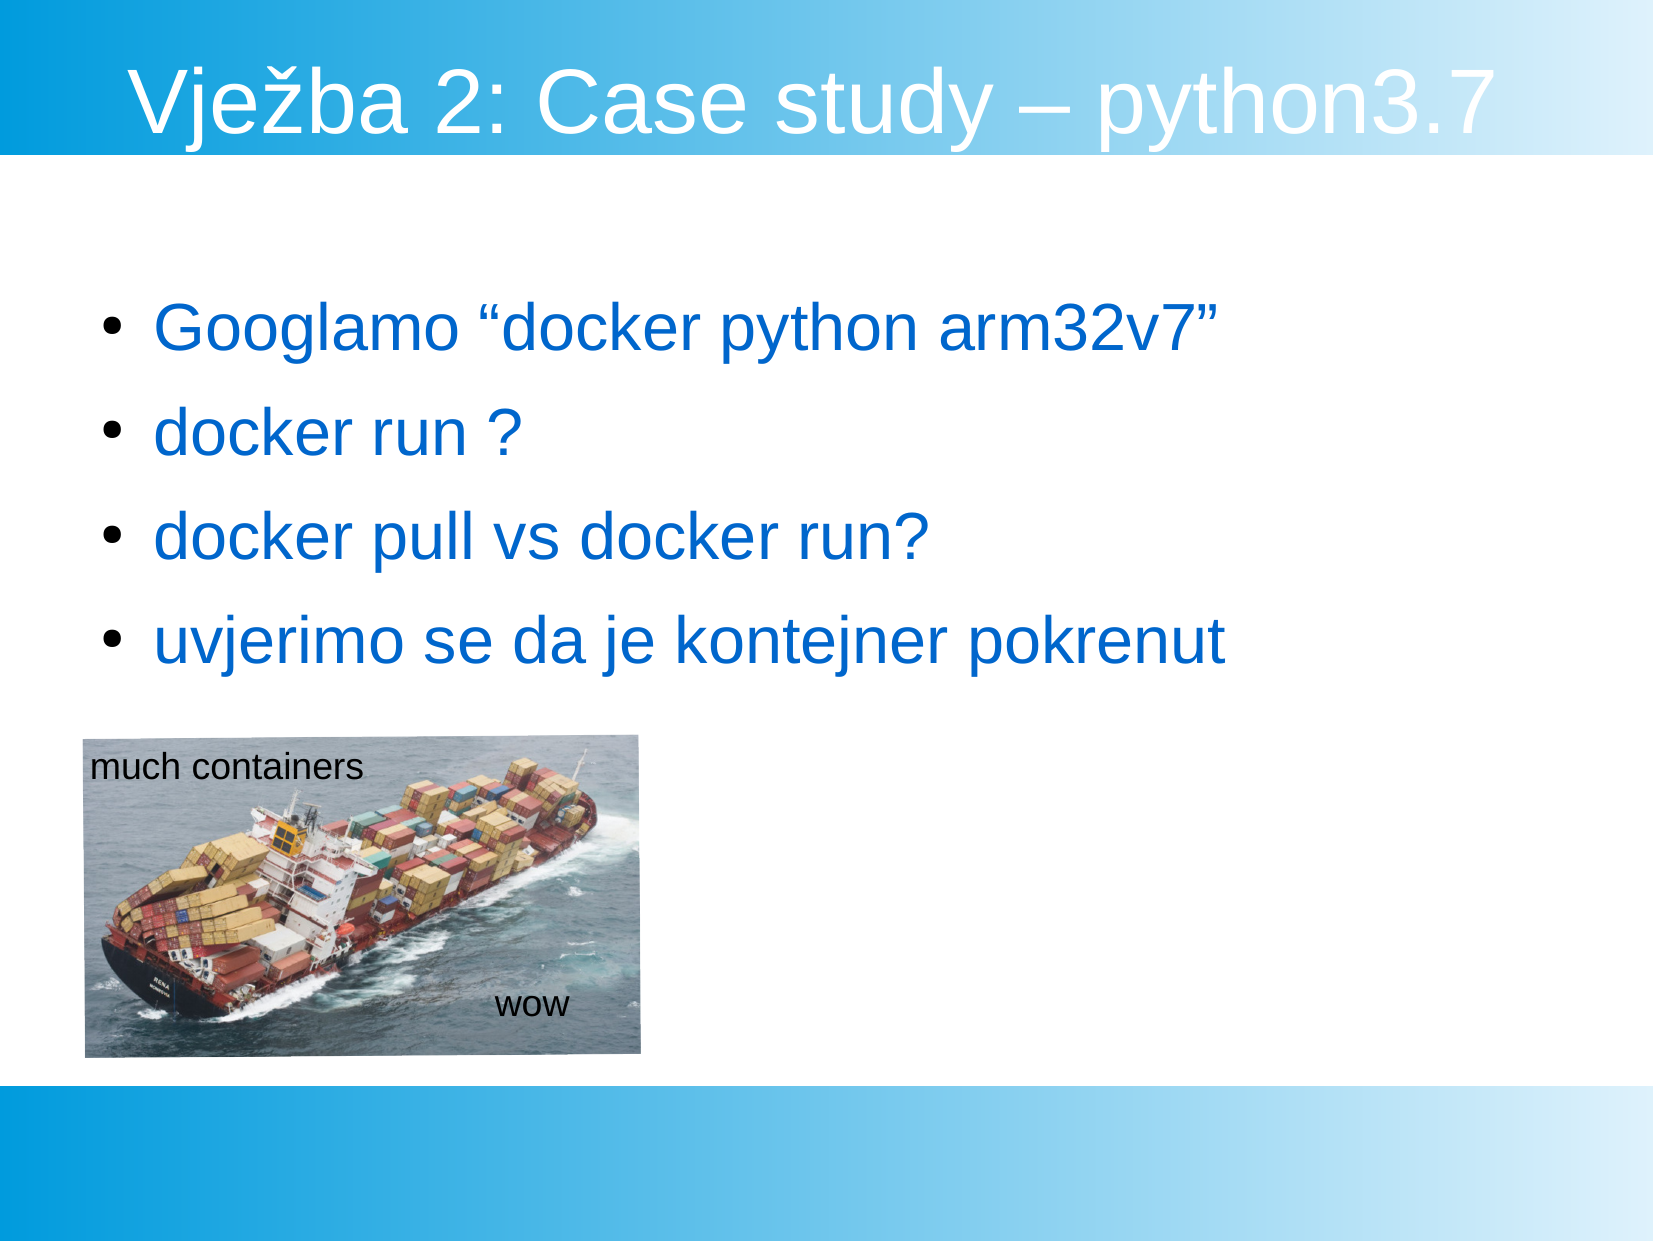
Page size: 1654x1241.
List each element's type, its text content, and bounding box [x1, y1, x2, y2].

text_box wow [480, 975, 601, 1032]
list Googlamo “docker python arm32v7” docker run ? docker pull vs docker run? uvjerimo se da je kontejner pokrenut [82, 290, 1571, 1010]
title Vježba 2: Case study – python3.7 [82, 49, 1571, 155]
text_box much containers [75, 738, 661, 796]
picture [83, 796, 641, 1058]
